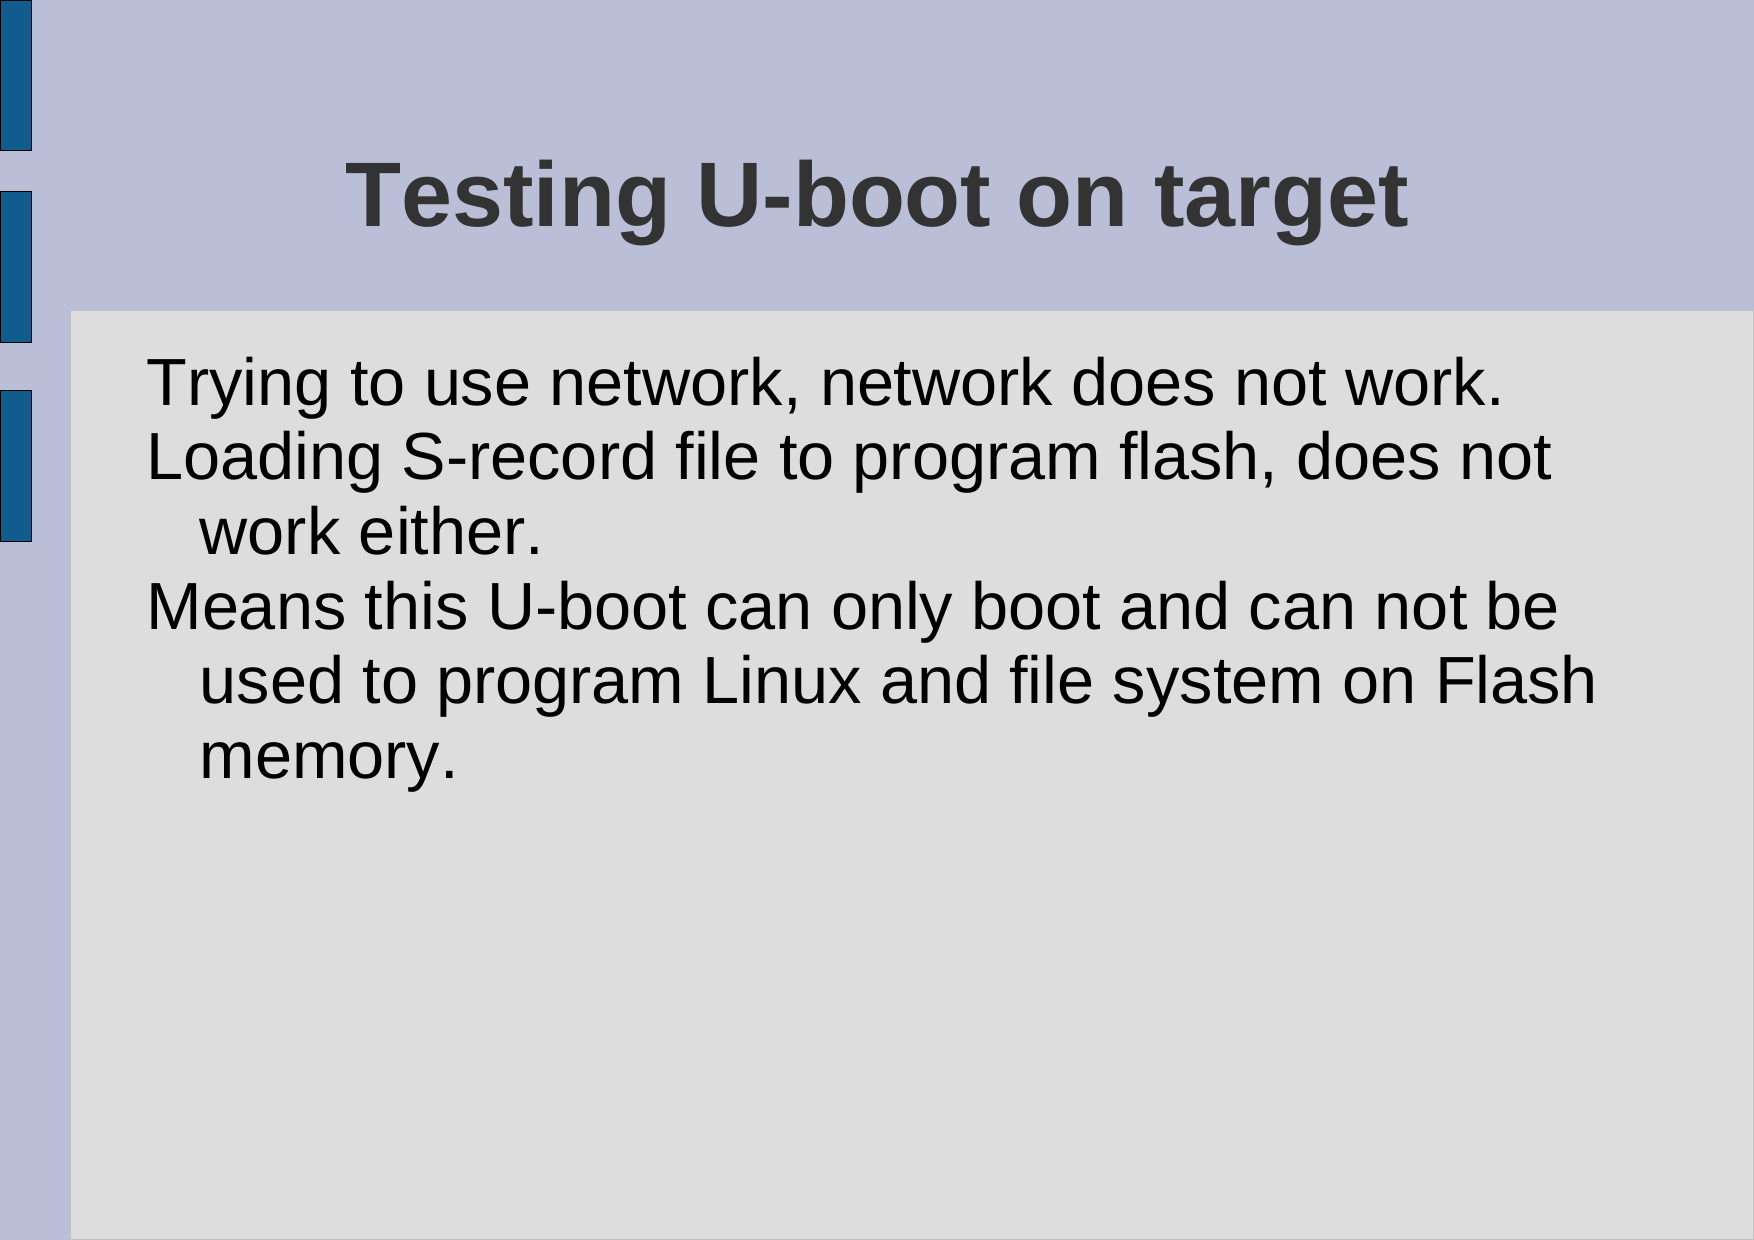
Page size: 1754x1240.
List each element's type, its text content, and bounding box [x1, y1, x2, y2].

title Testing U-boot on target [128, 91, 1627, 299]
list Trying to use network, network does not work. Loading S-record file to program flash, does not work either. Means this U-boot can only boot and can not be used to program Linux and file system on Flash memory. [128, 344, 1627, 1126]
